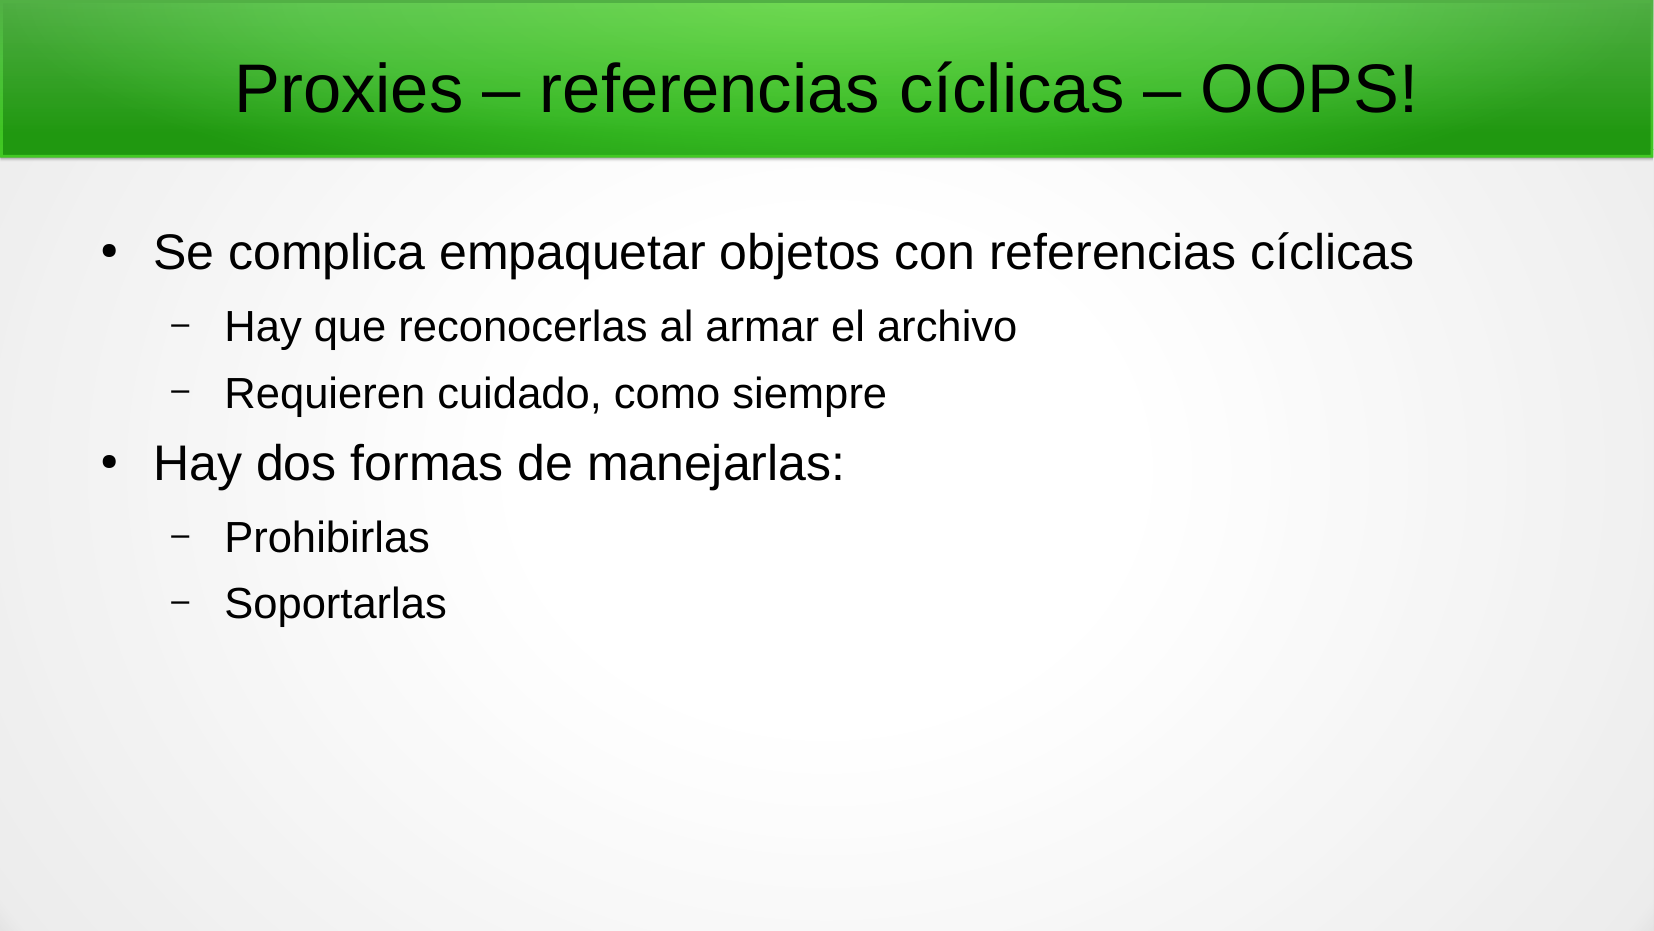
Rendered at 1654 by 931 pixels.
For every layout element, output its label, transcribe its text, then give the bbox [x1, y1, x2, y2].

title Proxies – referencias cíclicas – OOPS! [82, 35, 1571, 142]
list Se complica empaquetar objetos con referencias cíclicas Hay que reconocerlas al armar el archivo Requieren cuidado, como siempre Hay dos formas de manejarlas: Prohibirlas Soportarlas [82, 224, 1571, 764]
